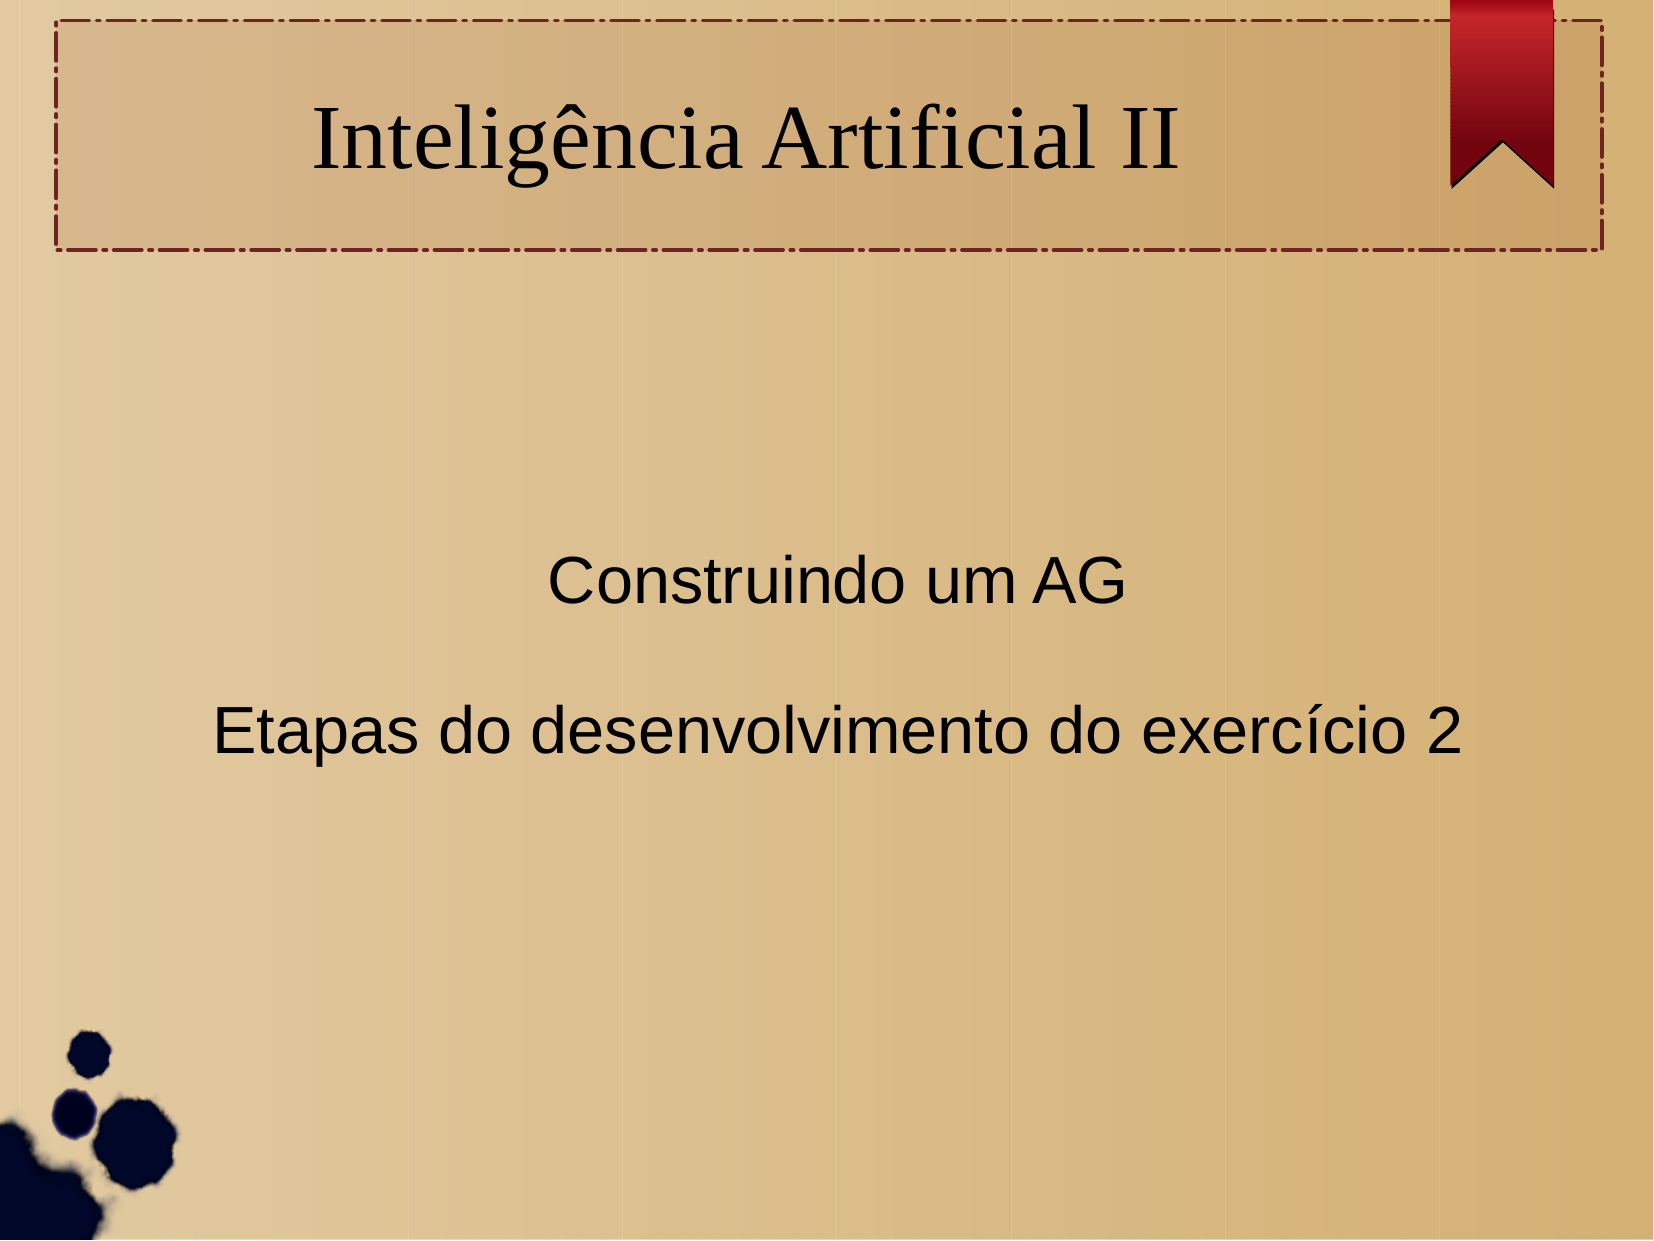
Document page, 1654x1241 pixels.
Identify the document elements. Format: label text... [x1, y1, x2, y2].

subtitle Construindo um AG Etapas do desenvolvimento do exercício 2 [94, 342, 1583, 969]
title Inteligência Artificial II [82, 47, 1412, 229]
